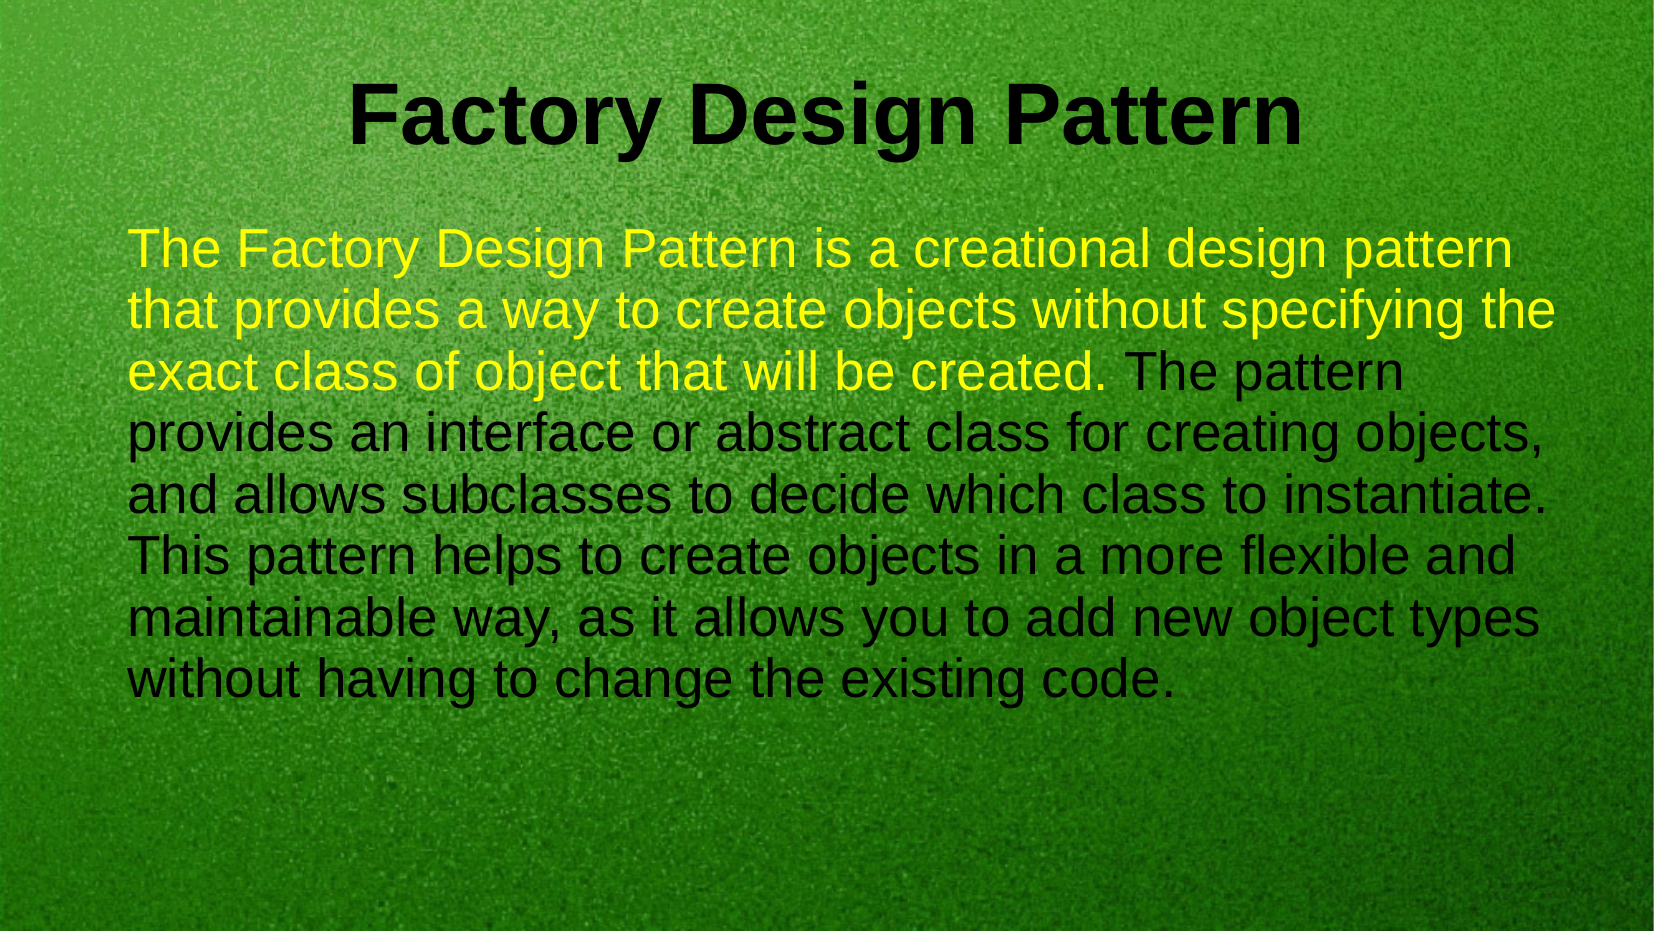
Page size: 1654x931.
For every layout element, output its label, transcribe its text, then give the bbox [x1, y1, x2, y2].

picture [0, 0, 1654, 931]
title Factory Design Pattern [82, 37, 1571, 193]
list The Factory Design Pattern is a creational design pattern that provides a way to create objects without specifying the exact class of object that will be created. The pattern provides an interface or abstract class for creating objects, and allows subclasses to decide which class to instantiate. This pattern helps to create objects in a more flexible and maintainable way, as it allows you to add new object types without having to change the existing code. [82, 217, 1571, 758]
